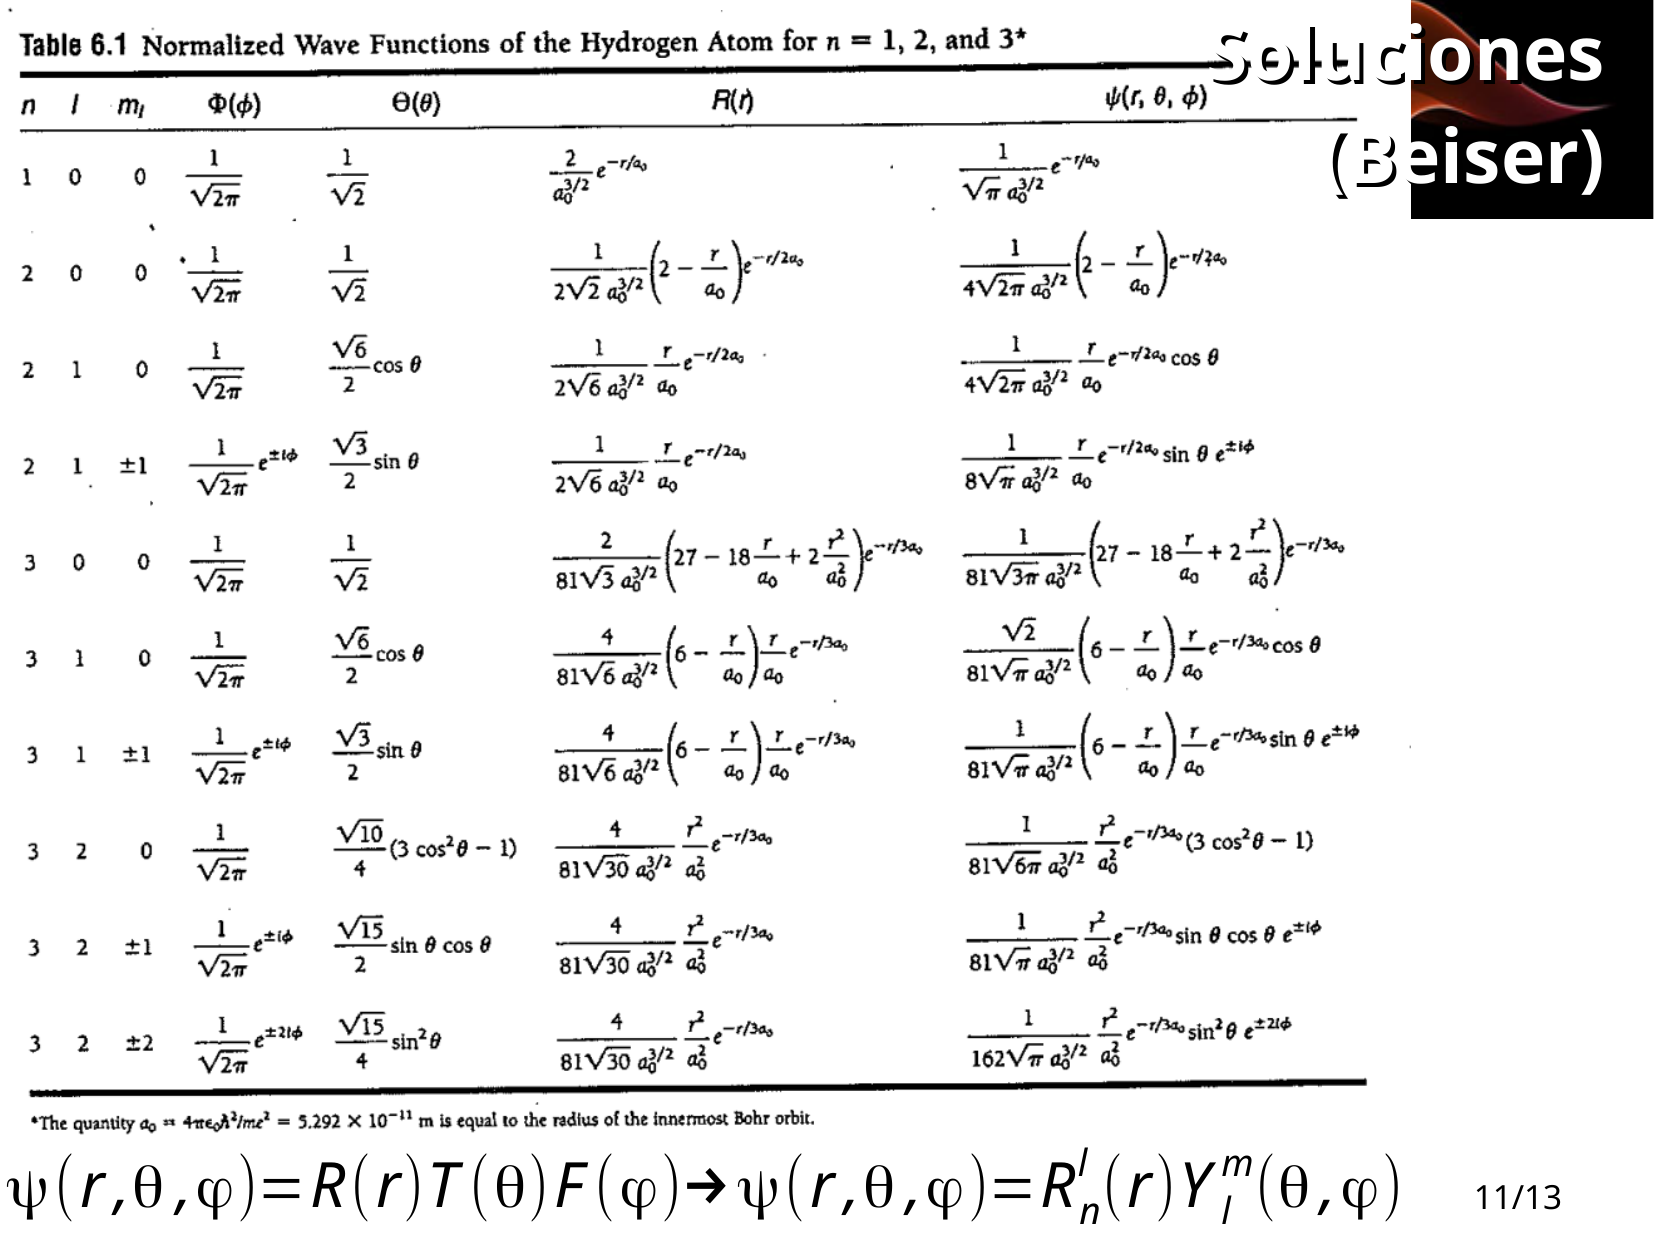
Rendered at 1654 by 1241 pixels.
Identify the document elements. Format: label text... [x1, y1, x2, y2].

chart [0, 1140, 1410, 1235]
picture [0, 0, 1654, 1156]
title Soluciones (Beiser) [45, 11, 1606, 195]
